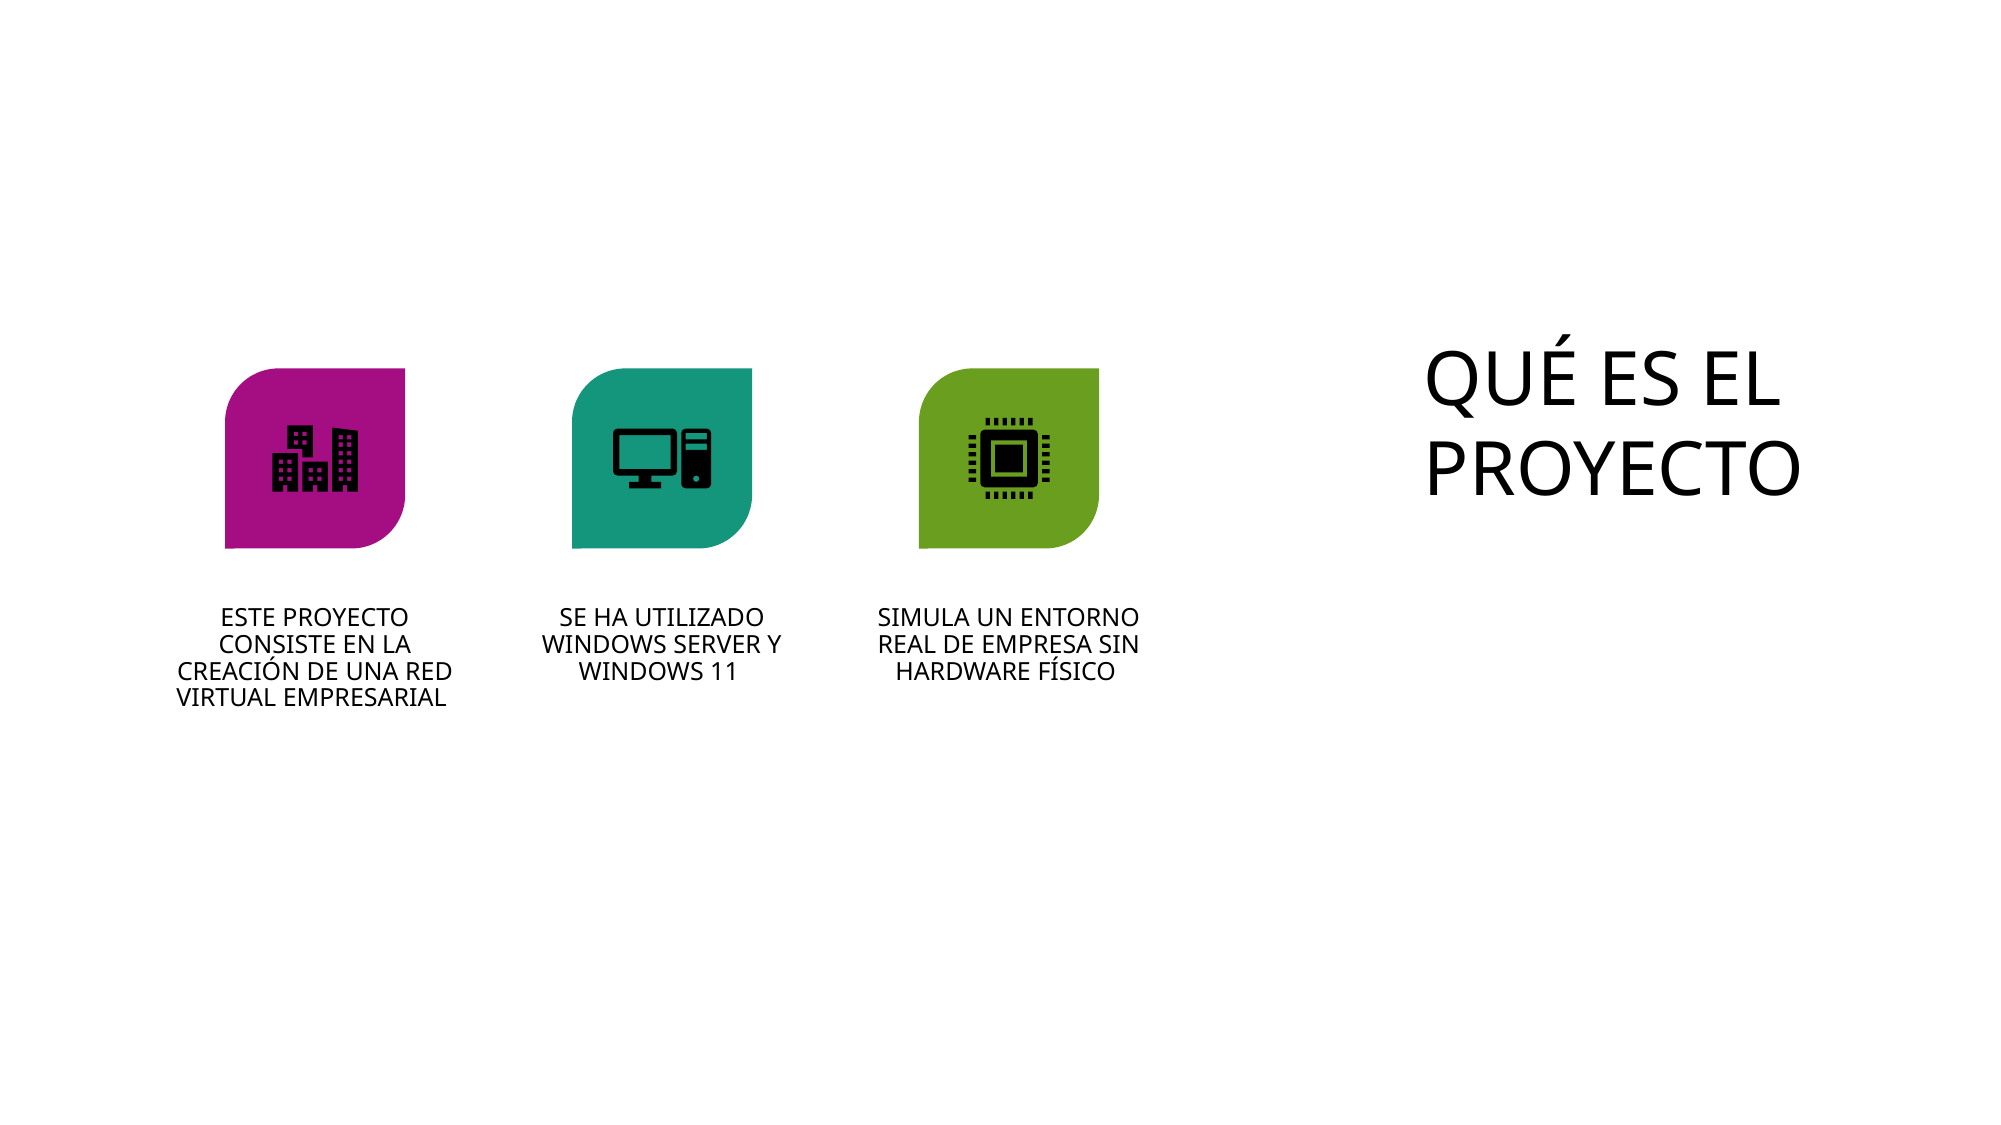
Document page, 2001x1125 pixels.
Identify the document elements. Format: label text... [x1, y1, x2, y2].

text_box Se ha utilizado Windows Server y Windows 11 [514, 604, 810, 723]
text_box [918, 368, 1100, 549]
text_box Este proyecto consiste en la creación de una red virtual empresarial [167, 604, 463, 723]
text_box [572, 368, 753, 549]
title QUÉ ES EL PROYECTO [1408, 154, 1909, 688]
text_box Simula un entorno real de empresa sin hardware físico [861, 604, 1157, 723]
text_box [225, 368, 406, 549]
